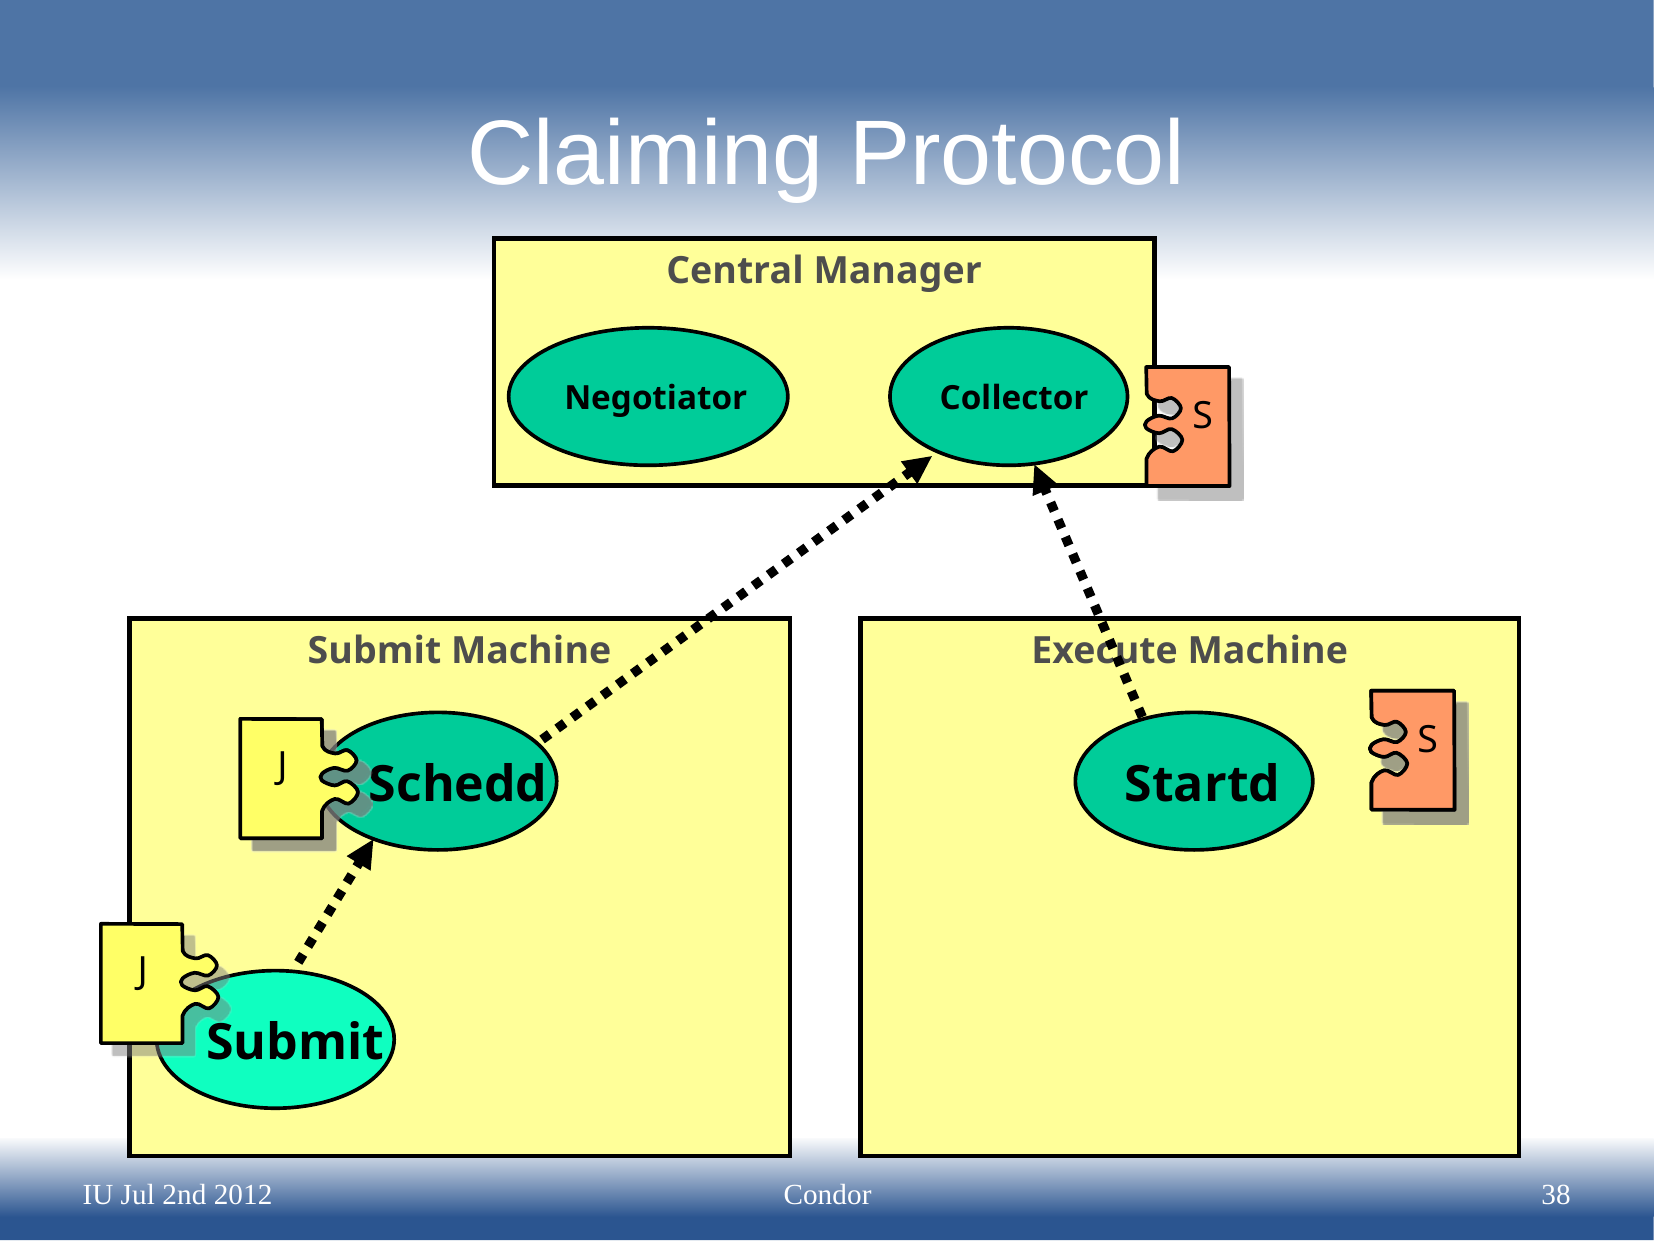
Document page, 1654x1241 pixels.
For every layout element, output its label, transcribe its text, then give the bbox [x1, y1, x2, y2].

text_box [240, 718, 358, 839]
text_box Negotiator [508, 327, 788, 466]
text_box [1144, 414, 1177, 434]
text_box Execute Machine [860, 618, 1520, 1157]
text_box [1146, 367, 1230, 487]
text_box [1371, 690, 1455, 810]
text_box [100, 923, 219, 1044]
text_box Submit [156, 970, 395, 1109]
text_box S [1402, 706, 1453, 768]
text_box [1369, 738, 1402, 757]
text_box J [122, 938, 163, 999]
text_box Central Manager [494, 238, 1155, 486]
title Claiming Protocol [82, 49, 1571, 257]
text_box Collector [889, 327, 1128, 466]
text_box J [262, 733, 303, 794]
text_box S [1177, 383, 1228, 444]
text_box Schedd [321, 712, 557, 850]
text_box Startd [1075, 712, 1313, 850]
text_box Submit Machine [129, 618, 790, 1157]
